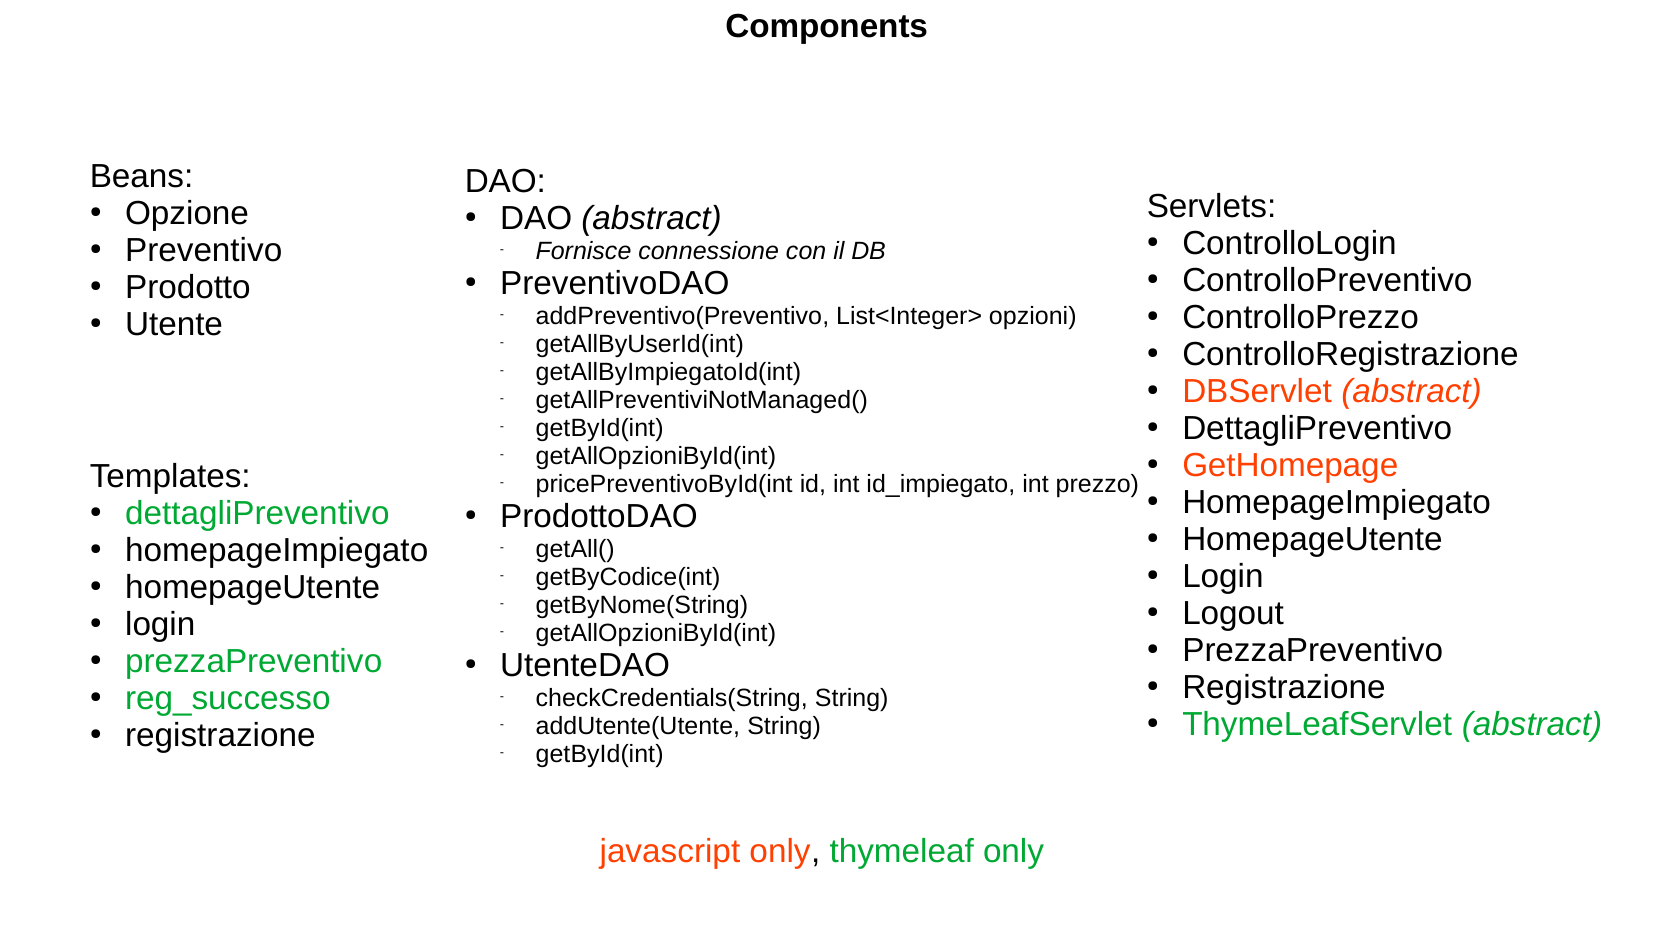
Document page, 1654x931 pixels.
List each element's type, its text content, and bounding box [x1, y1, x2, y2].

text_box Components [620, 0, 1034, 57]
text_box javascript only, thymeleaf only [584, 825, 1069, 882]
text_box Templates: dettagliPreventivo homepageImpiegato homepageUtente login prezzaPreventivo reg_successo registrazione [75, 450, 451, 762]
text_box Servlets: ControlloLogin ControlloPreventivo ControlloPrezzo ControlloRegistrazione DBServlet (abstract) DettagliPreventivo GetHomepage HomepageImpiegato HomepageUtente Login Logout PrezzaPreventivo Registrazione ThymeLeafServlet (abstract) [1132, 179, 1654, 751]
text_box Beans: Opzione Preventivo Prodotto Utente [75, 150, 301, 350]
text_box DAO: DAO (abstract) Fornisce connessione con il DB PreventivoDAO addPreventivo(Preventivo, List<Integer> opzioni) getAllByUserId(int) getAllByImpiegatoId(int) getAllPreventiviNotManaged() getById(int) getAllOpzioniById(int) pricePreventivoById(int id, int id_impiegato, int prezzo) ProdottoDAO getAll() getByCodice(int) getByNome(String) getAllOpzioniById(int) UtenteDAO checkCredentials(String, String) addUtente(Utente, String) getById(int) [450, 155, 1156, 775]
